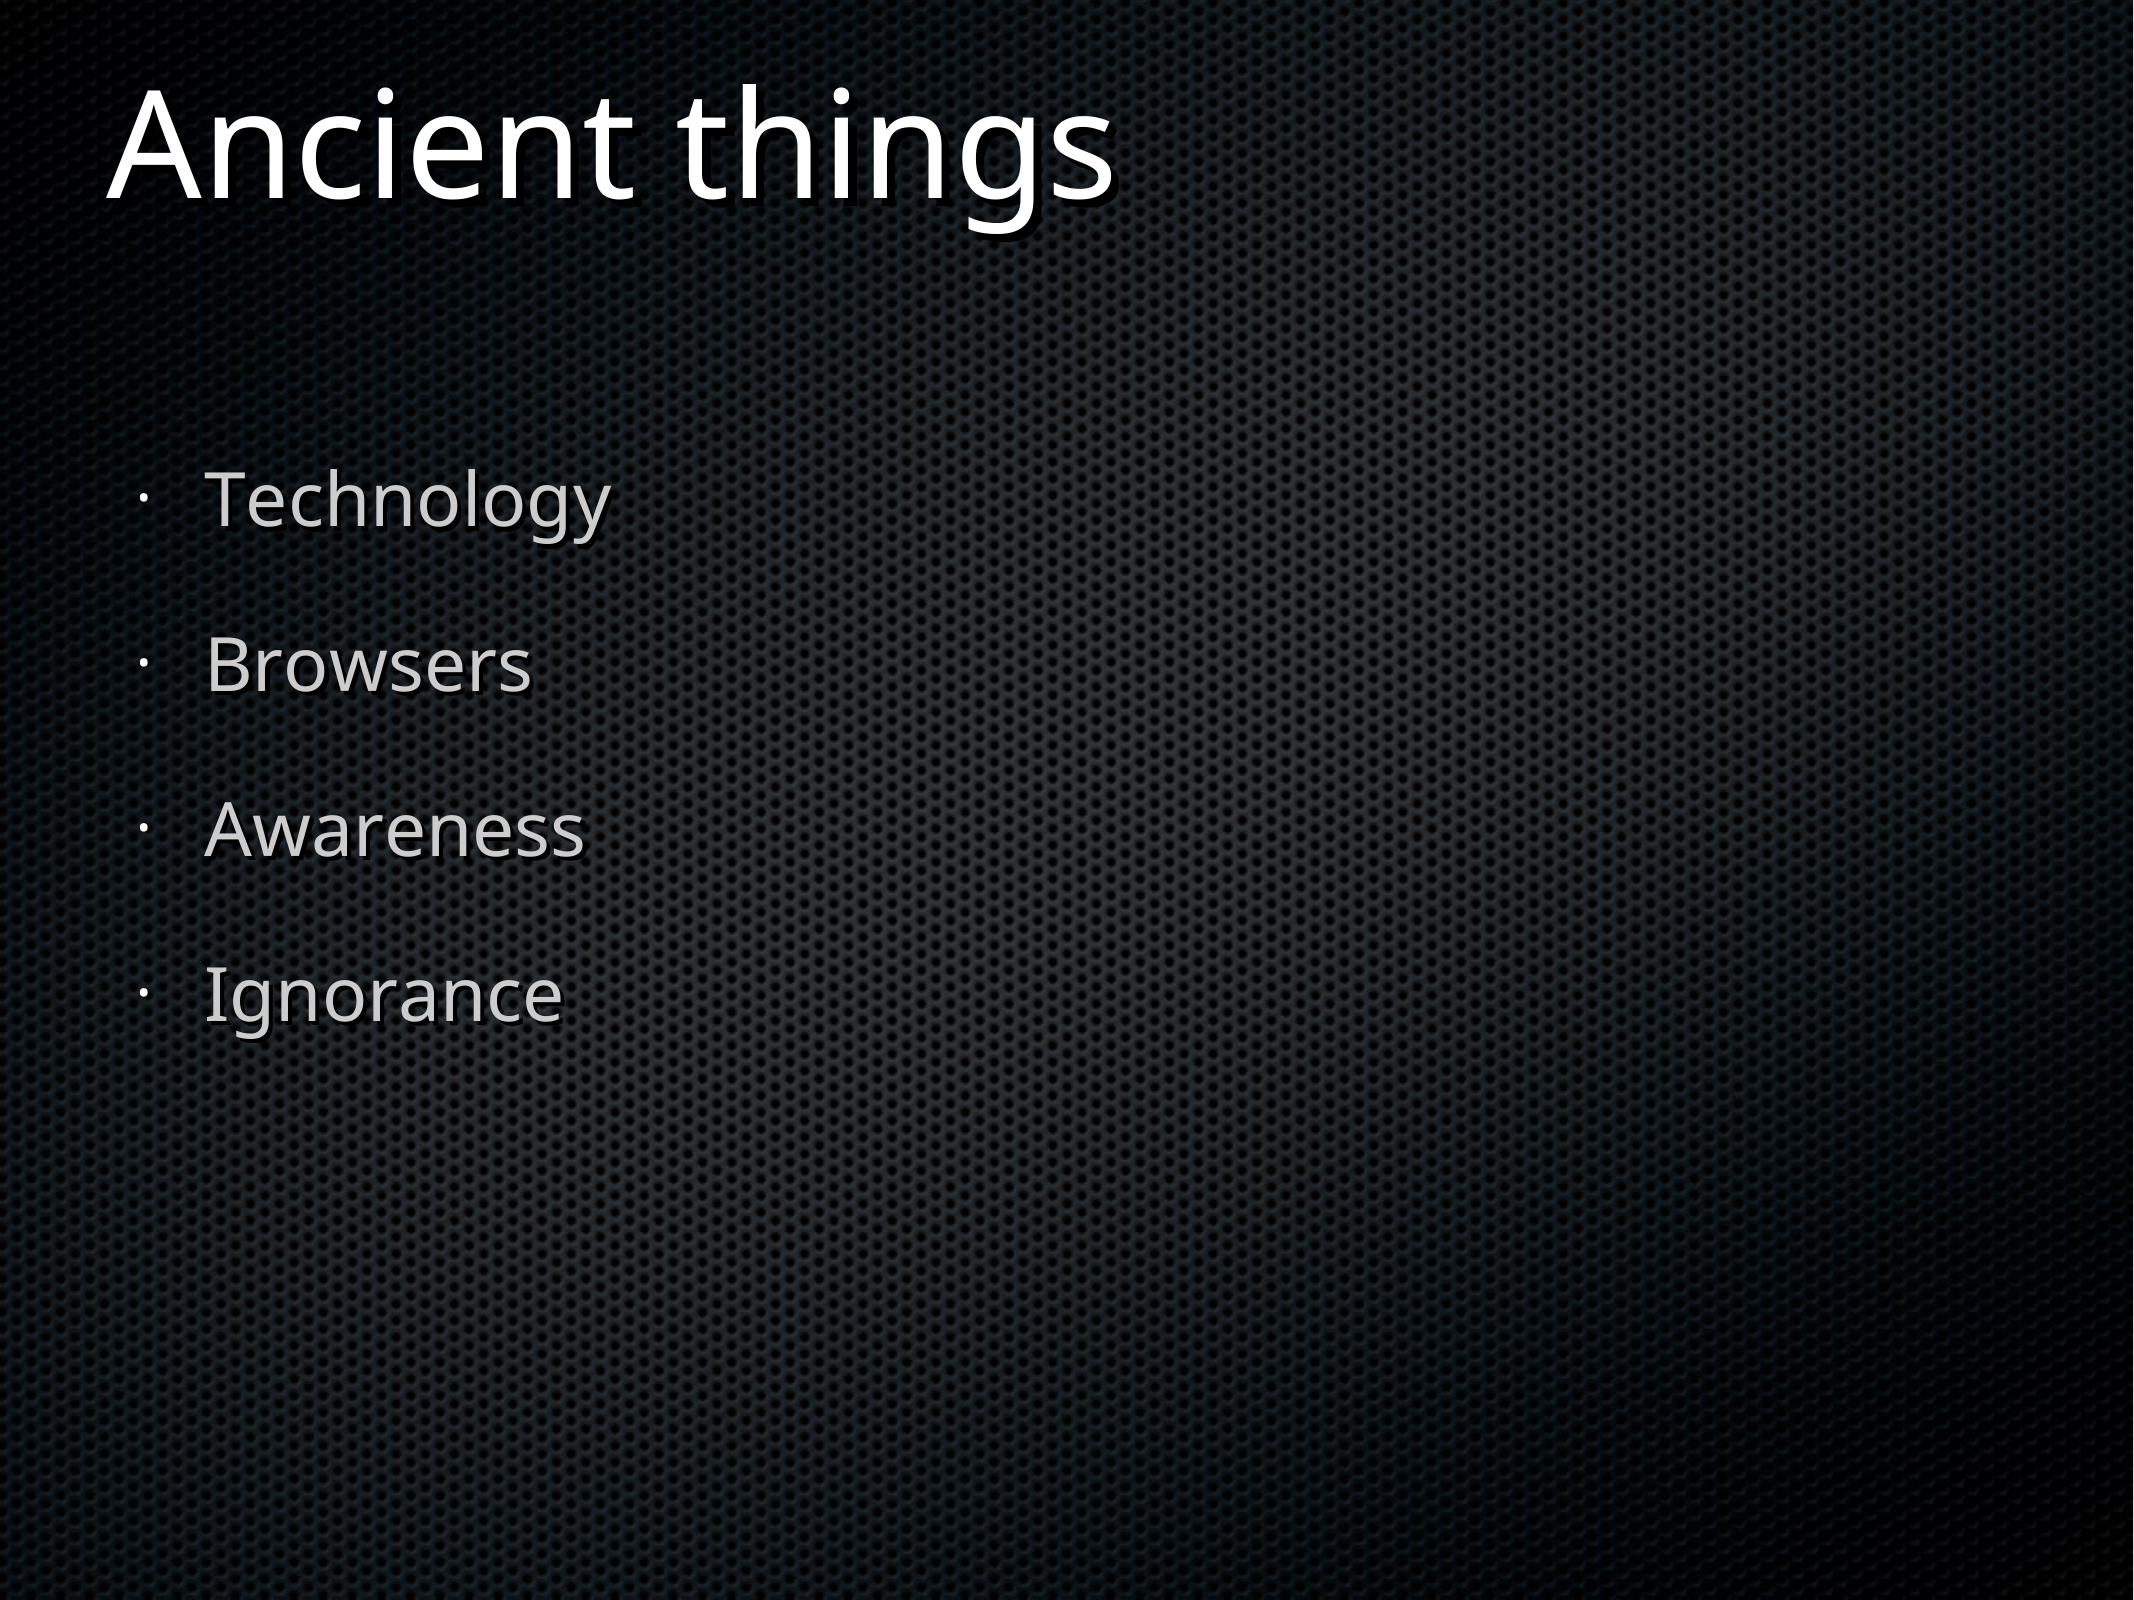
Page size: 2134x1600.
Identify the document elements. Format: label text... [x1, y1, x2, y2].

title Ancient things [106, 12, 2027, 265]
picture [0, 0, 2134, 1600]
list Technology Browsers Awareness Ignorance [129, 443, 2005, 1594]
